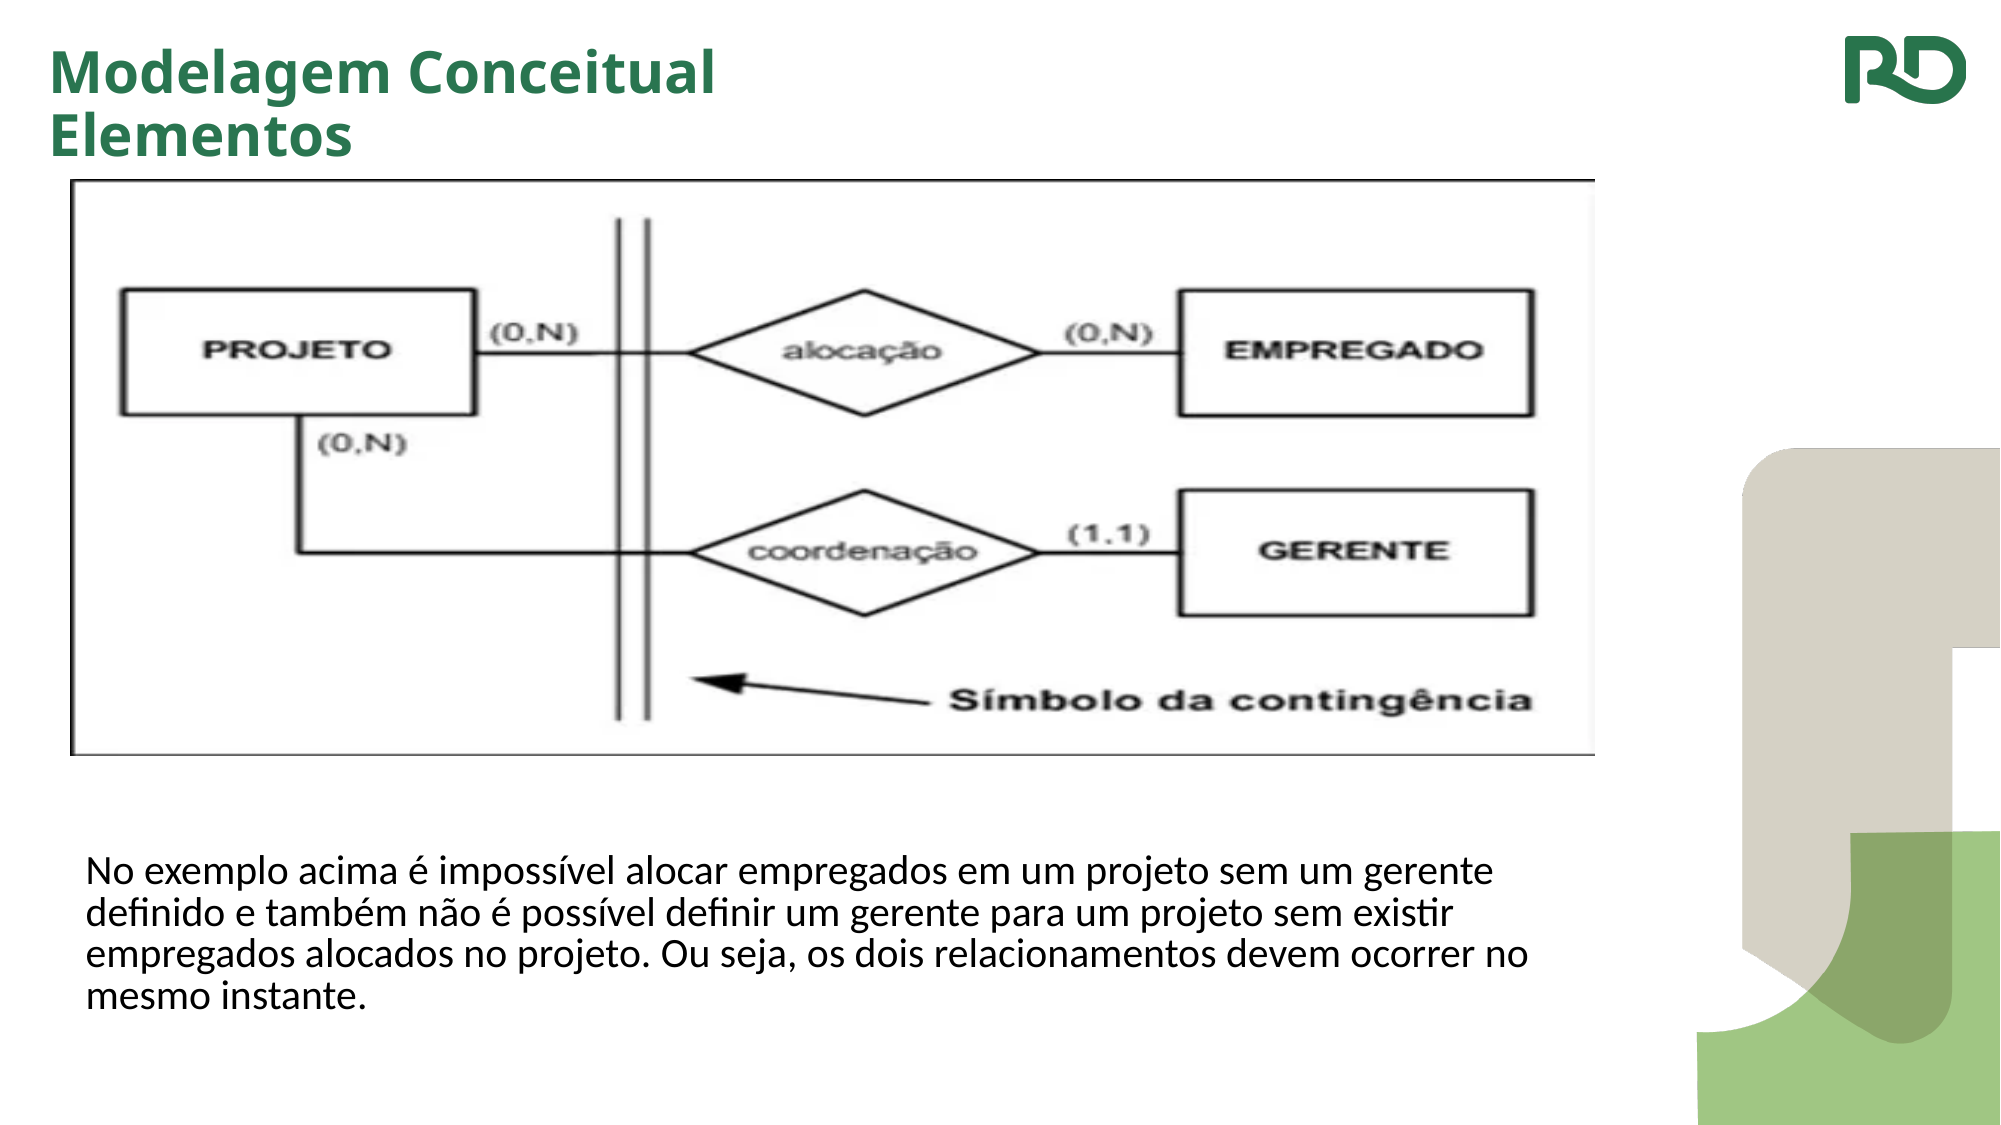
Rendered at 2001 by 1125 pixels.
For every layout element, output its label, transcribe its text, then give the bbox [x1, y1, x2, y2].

text_box Modelagem Conceitual Elementos [33, 35, 1477, 180]
picture [1683, 416, 2000, 1125]
picture [70, 179, 1595, 756]
text_box No exemplo acima é impossível alocar empregados em um projeto sem um gerente definido e também não é possível definir um gerente para um projeto sem existir empregados alocados no projeto. Ou seja, os dois relacionamentos devem ocorrer no mesmo instante. [70, 845, 1654, 1028]
